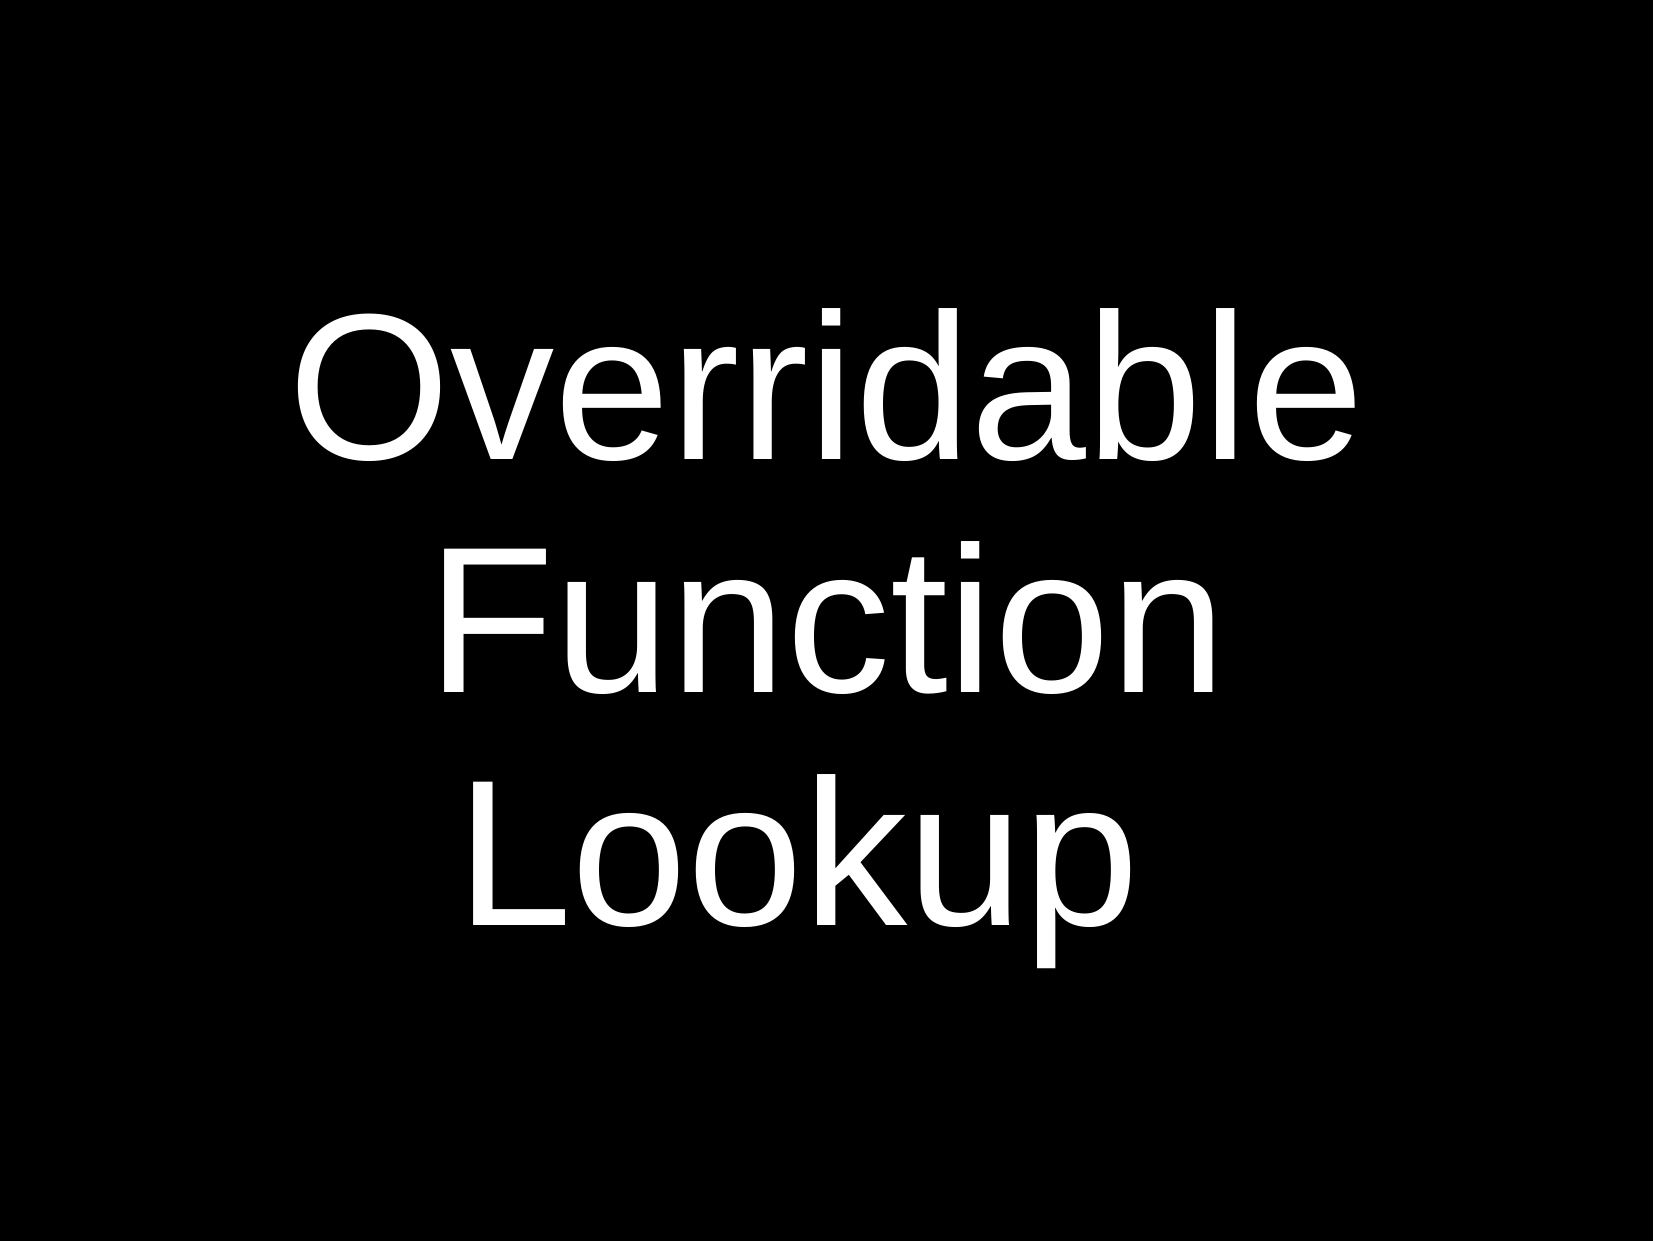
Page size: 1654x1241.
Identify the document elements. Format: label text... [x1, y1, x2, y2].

title Overridable Function Lookup [82, 101, 1571, 1140]
